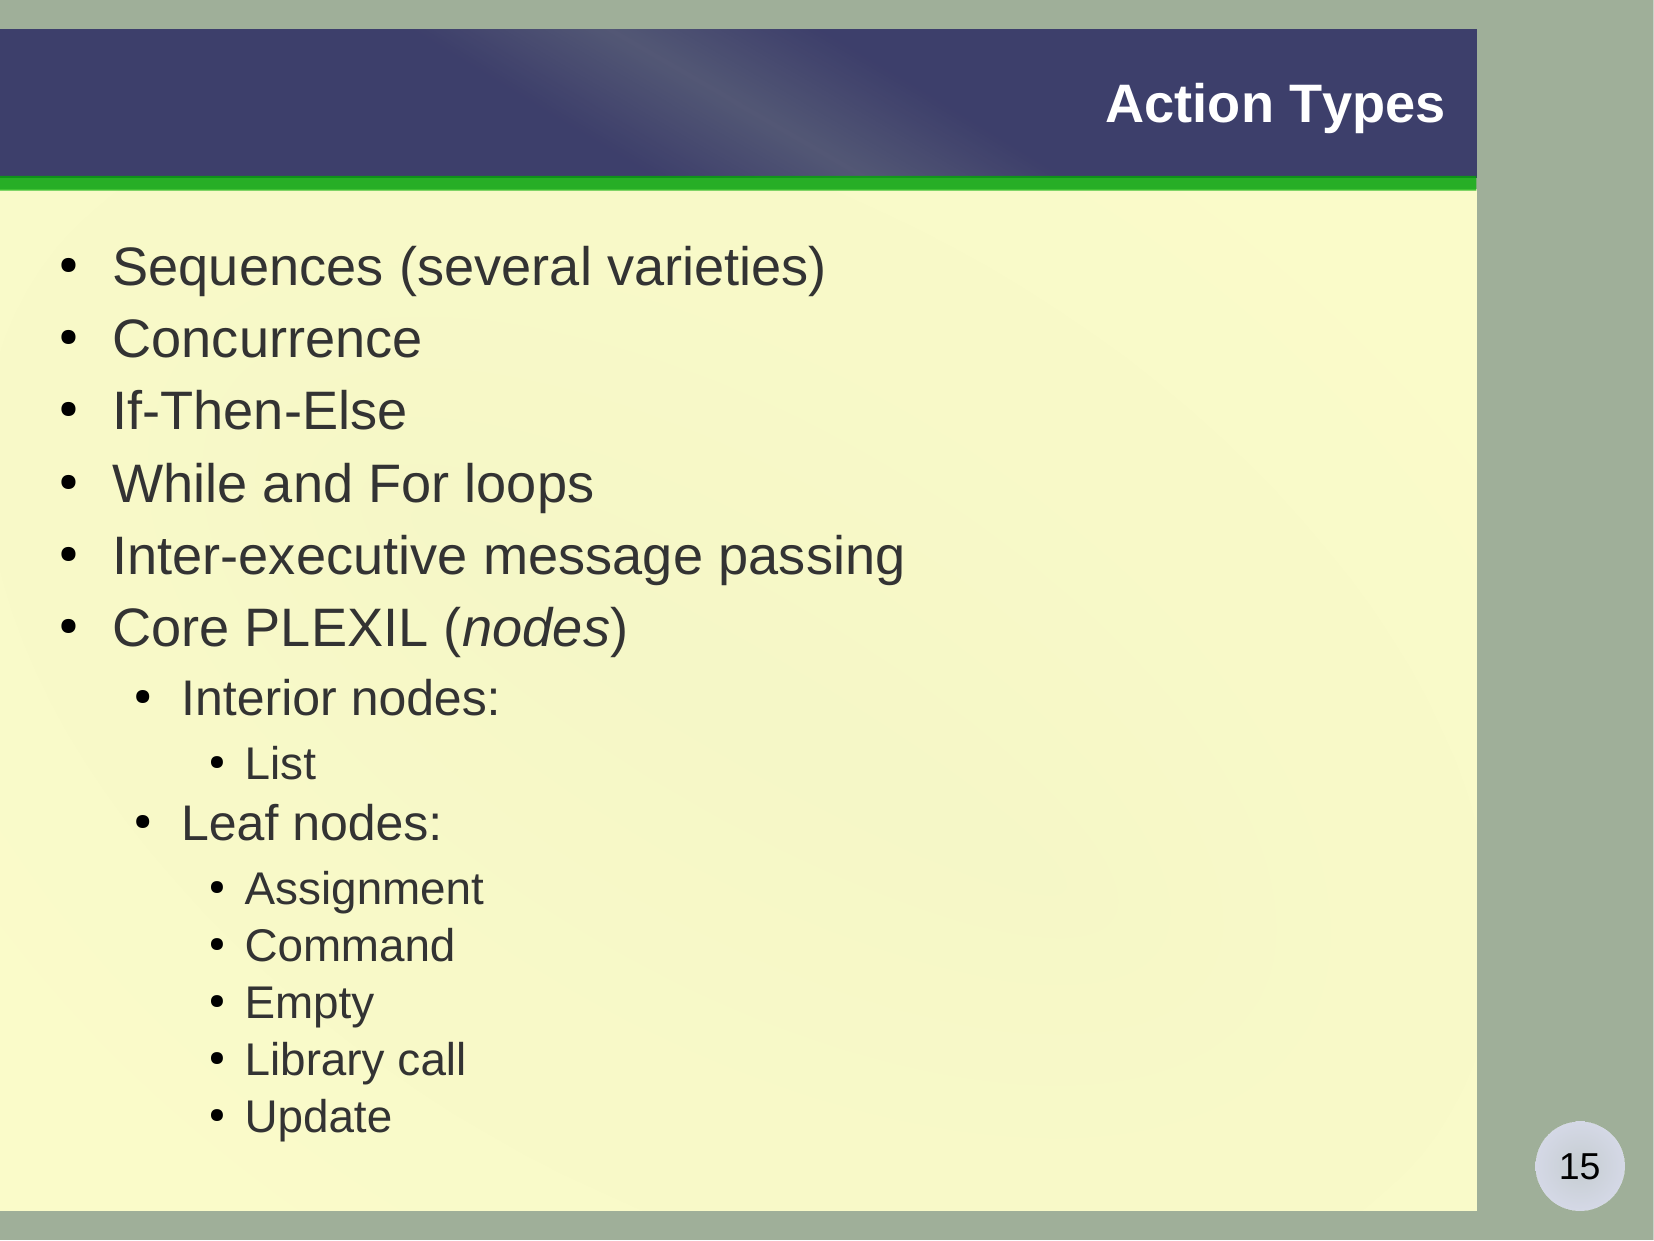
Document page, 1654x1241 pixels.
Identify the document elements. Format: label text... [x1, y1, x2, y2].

title Action Types [29, 59, 1447, 148]
list Sequences (several varieties) Concurrence If-Then-Else While and For loops Inter-executive message passing Core PLEXIL (nodes) Interior nodes: List Leaf nodes: Assignment Command Empty Library call Update [59, 236, 1418, 1182]
